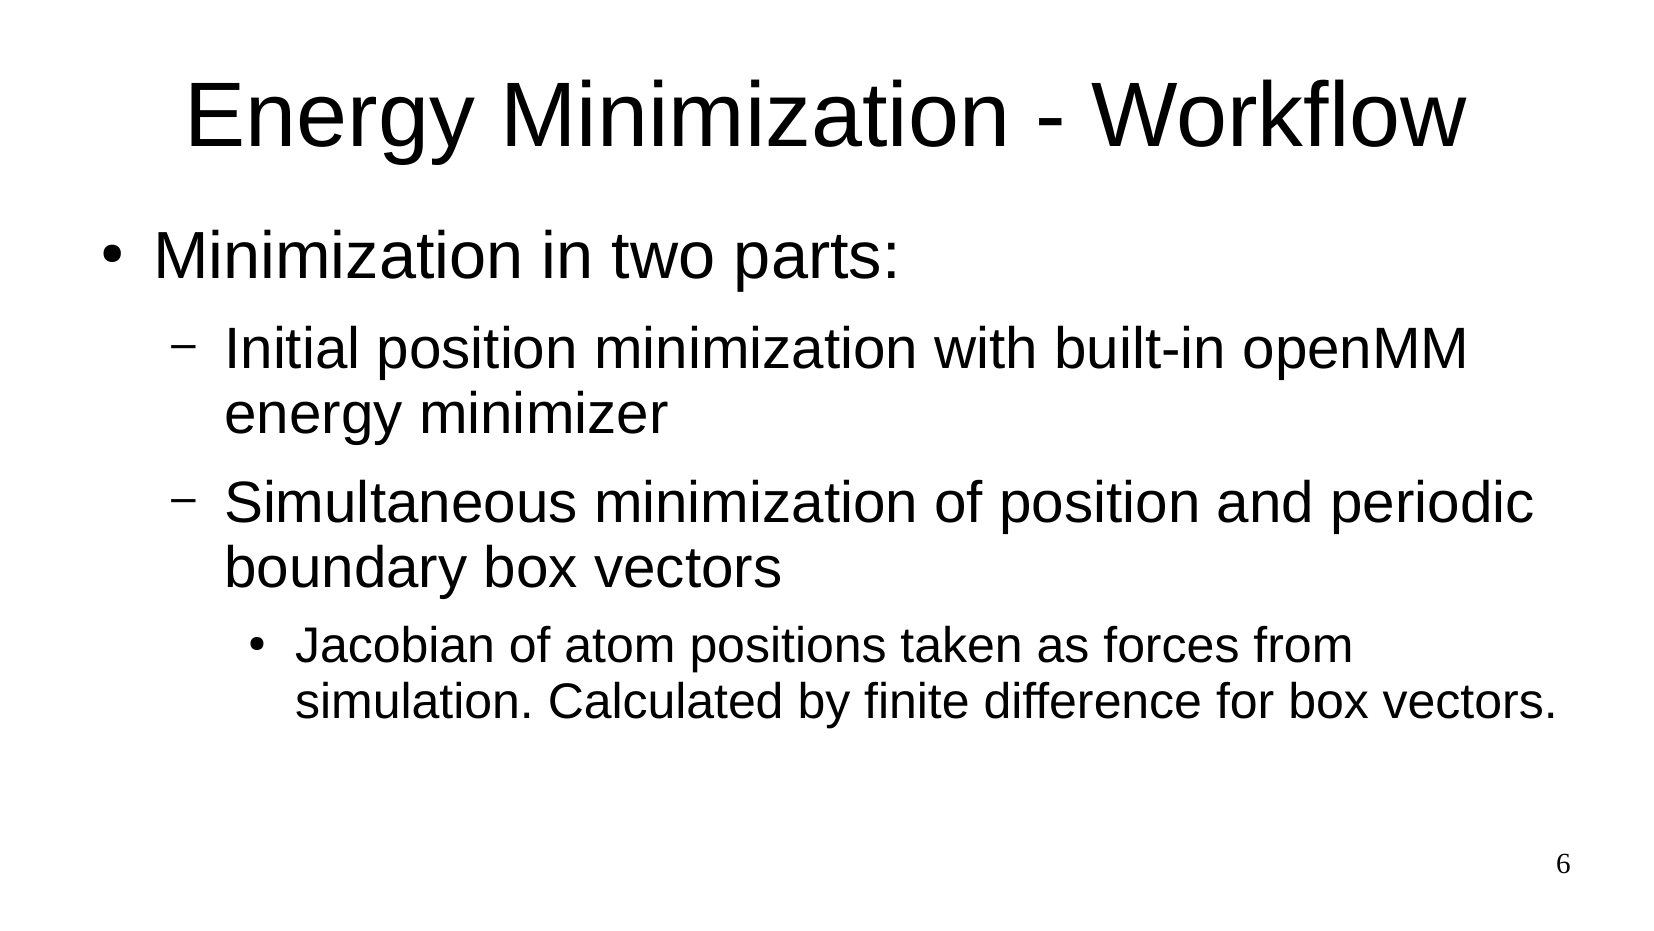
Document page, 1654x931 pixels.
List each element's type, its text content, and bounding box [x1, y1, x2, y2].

title Energy Minimization - Workflow [82, 37, 1571, 193]
list Minimization in two parts: Initial position minimization with built-in openMM energy minimizer Simultaneous minimization of position and periodic boundary box vectors Jacobian of atom positions taken as forces from simulation. Calculated by finite difference for box vectors. [82, 217, 1571, 758]
